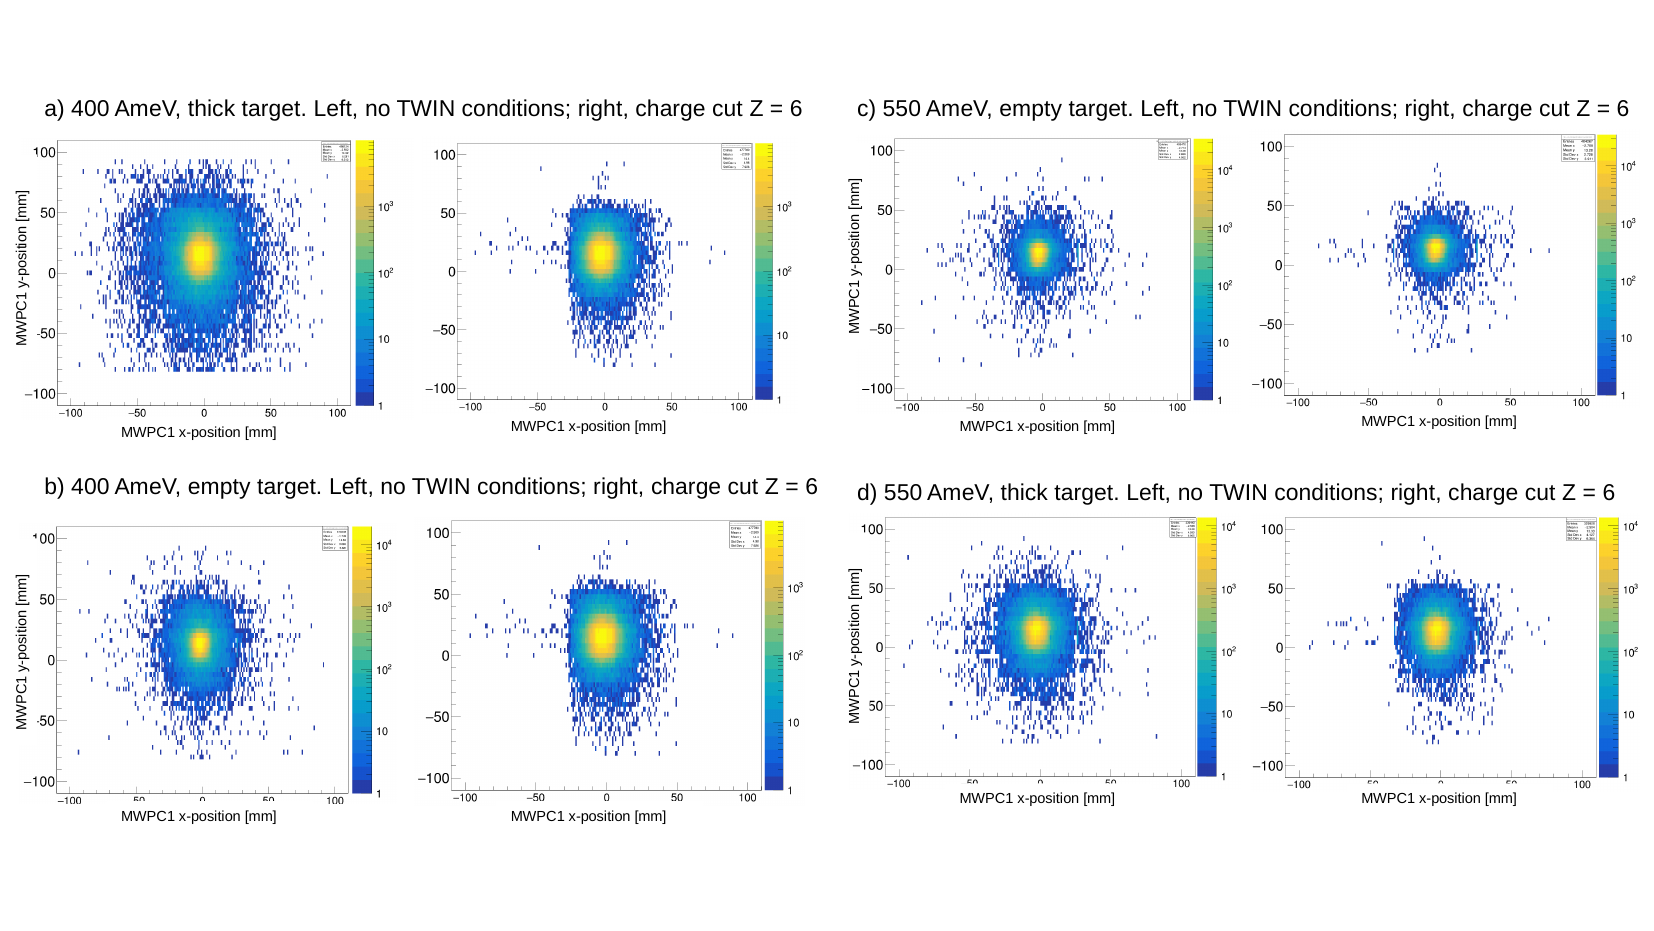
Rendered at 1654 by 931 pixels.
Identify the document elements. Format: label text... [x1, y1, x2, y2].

text_box b) 400 AmeV, empty target. Left, no TWIN conditions; right, charge cut Z = 6 [29, 466, 857, 533]
text_box d) 550 AmeV, thick target. Left, no TWIN conditions; right, charge cut Z = 6 [842, 472, 1654, 539]
text_box c) 550 AmeV, empty target. Left, no TWIN conditions; right, charge cut Z = 6 [842, 88, 1654, 155]
text_box MWPC1 x-position [mm] [106, 801, 313, 833]
text_box MWPC1 x-position [mm] [1346, 783, 1554, 815]
text_box MWPC1 y-position [mm] [5, 538, 37, 746]
picture [19, 523, 397, 804]
text_box MWPC1 x-position [mm] [496, 801, 703, 833]
text_box MWPC1 x-position [mm] [1346, 405, 1554, 437]
picture [856, 155, 1241, 414]
text_box MWPC1 x-position [mm] [106, 417, 313, 449]
text_box MWPC1 x-position [mm] [944, 411, 1152, 443]
picture [414, 533, 805, 806]
picture [1251, 539, 1640, 792]
picture [849, 539, 1241, 790]
text_box MWPC1 y-position [mm] [838, 142, 870, 350]
text_box MWPC1 y-position [mm] [5, 154, 37, 362]
text_box a) 400 AmeV, thick target. Left, no TWIN conditions; right, charge cut Z = 6 [29, 88, 827, 148]
text_box MWPC1 x-position [mm] [944, 783, 1152, 815]
text_box MWPC1 y-position [mm] [838, 532, 870, 740]
picture [1249, 155, 1640, 408]
picture [21, 138, 414, 420]
text_box MWPC1 x-position [mm] [496, 411, 703, 443]
picture [422, 148, 798, 414]
